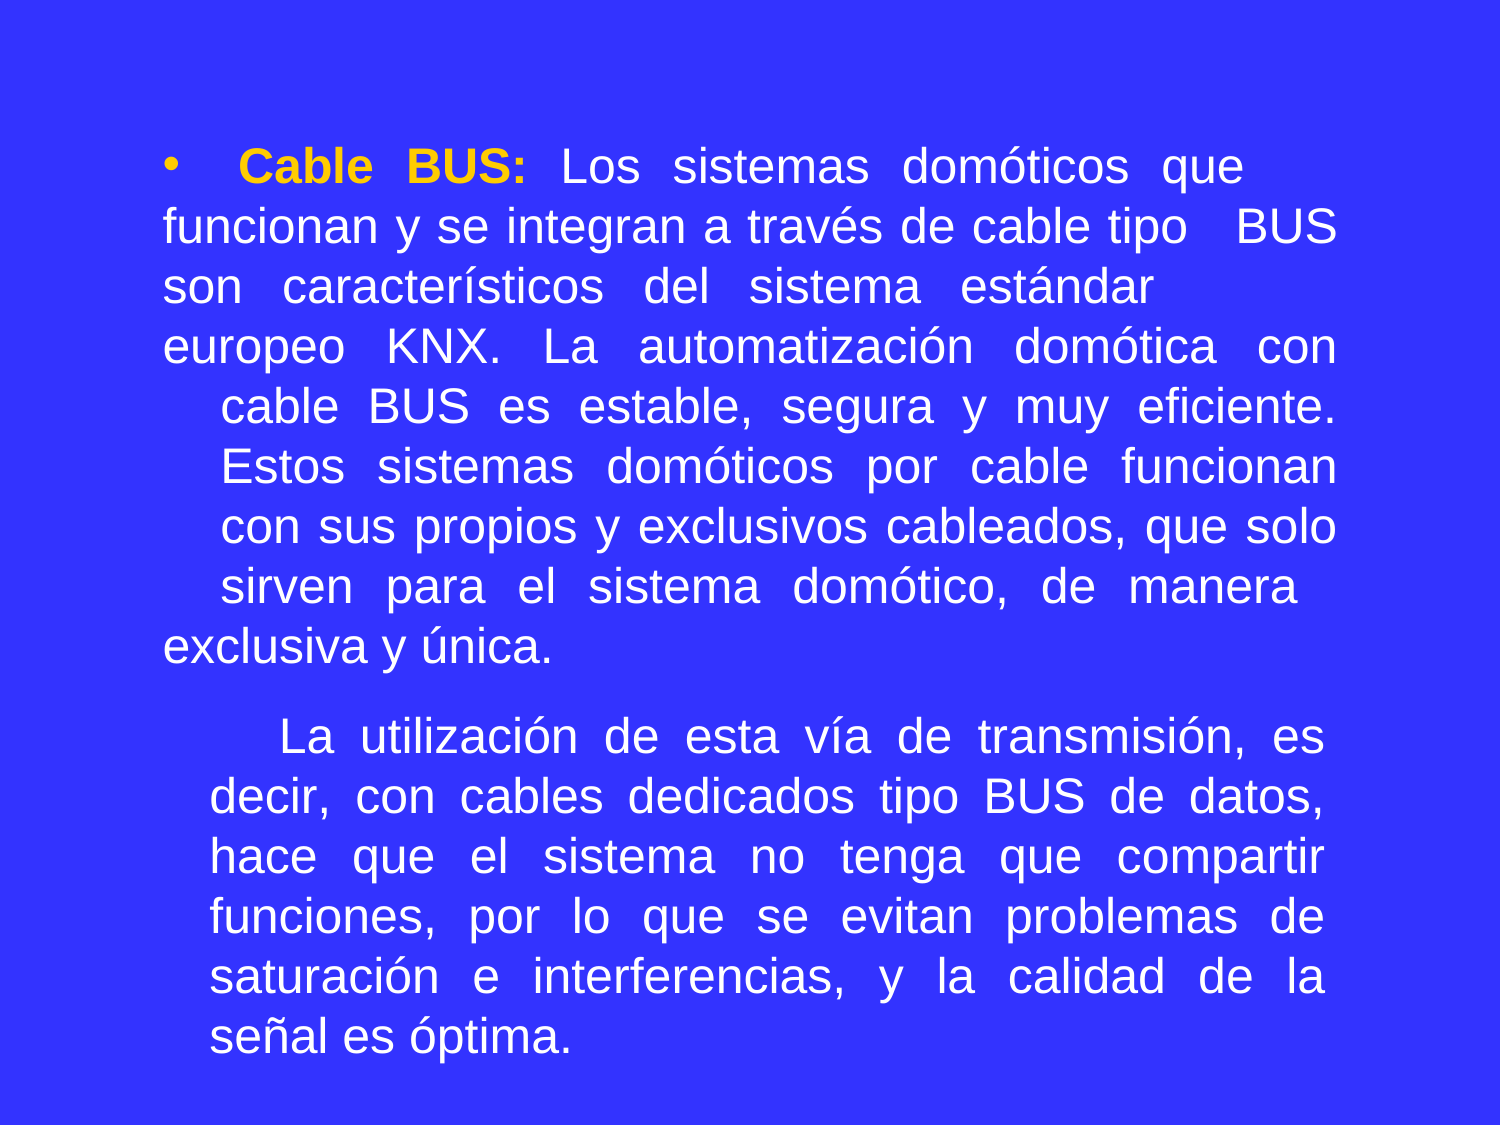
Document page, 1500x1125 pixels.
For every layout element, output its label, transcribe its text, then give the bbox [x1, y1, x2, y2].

text_box La utilización de esta vía de transmisión, es decir, con cables dedicados tipo BUS de datos, hace que el sistema no tenga que compartir funciones, por lo que se evitan problemas de saturación e interferencias, y la calidad de la señal es óptima. [194, 695, 1341, 1072]
text_box Cable BUS: Los sistemas domóticos que funcionan y se integran a través de cable tipo BUS son característicos del sistema estándar europeo KNX. La automatización domótica con cable BUS es estable, segura y muy eficiente. Estos sistemas domóticos por cable funcionan con sus propios y exclusivos cableados, que solo sirven para el sistema domótico, de manera exclusiva y única. [147, 125, 1353, 681]
